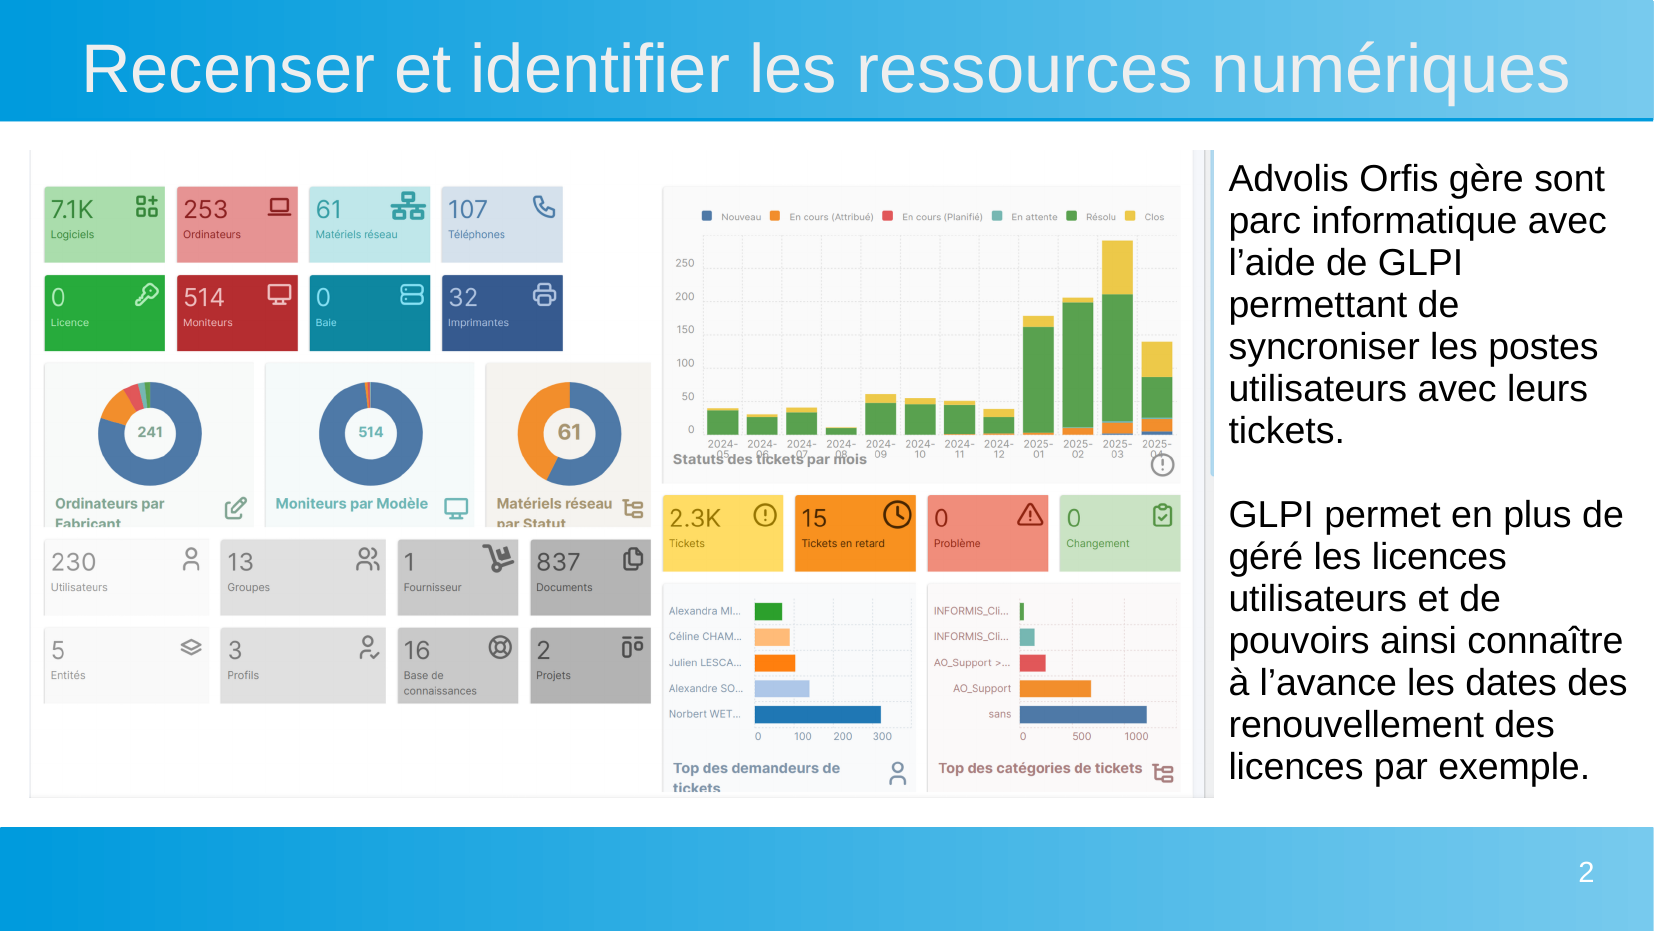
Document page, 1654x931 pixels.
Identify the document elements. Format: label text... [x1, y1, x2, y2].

title Recenser et identifier les ressources numériques [59, 29, 1595, 108]
picture [29, 150, 1213, 798]
text_box Advolis Orfis gère sont parc informatique avec l’aide de GLPI permettant de syncroniser les postes utilisateurs avec leurs tickets. GLPI permet en plus de géré les licences utilisateurs et de pouvoirs ainsi connaître à l’avance les dates des renouvellement des licences par exemple. [1213, 150, 1654, 827]
